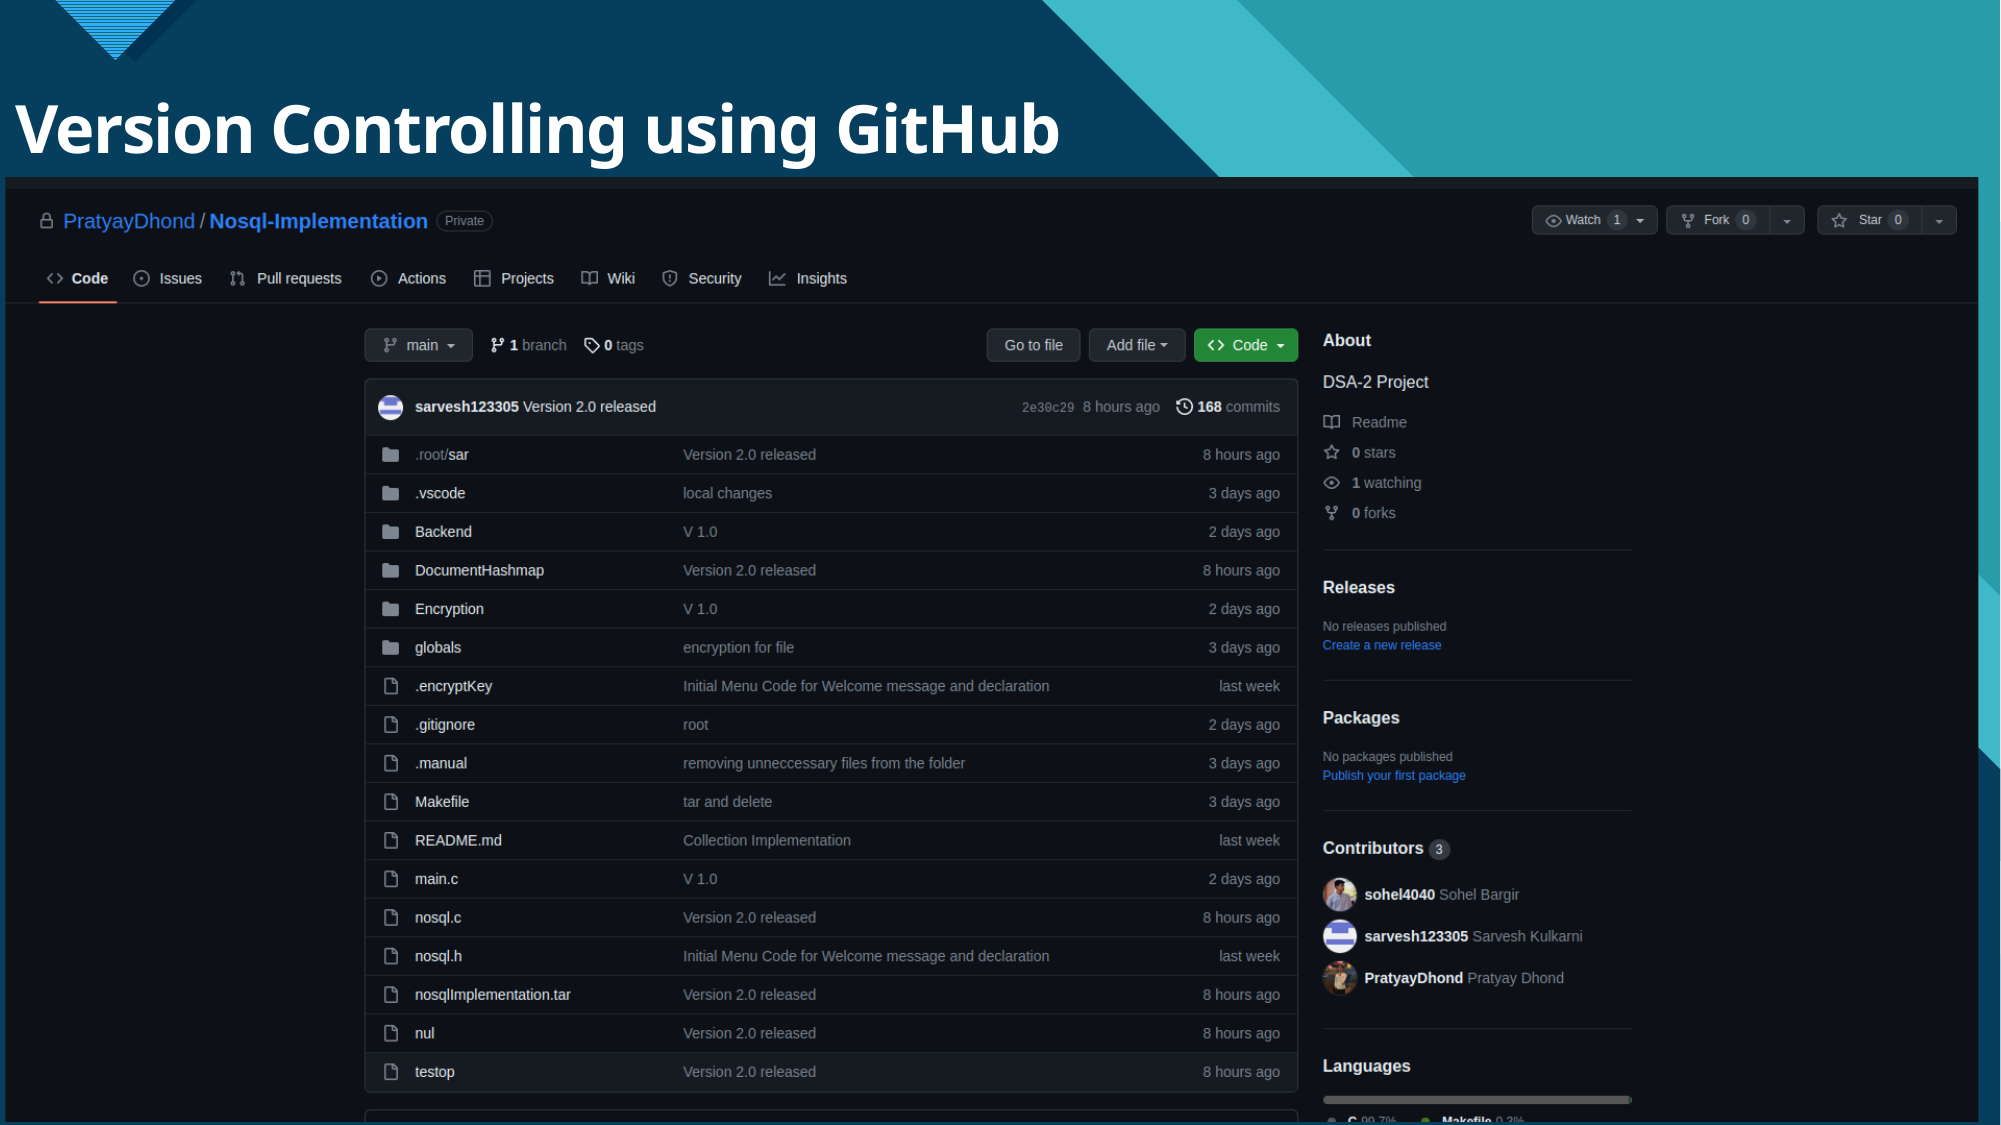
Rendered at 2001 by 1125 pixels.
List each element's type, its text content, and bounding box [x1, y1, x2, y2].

picture [6, 177, 1979, 1121]
title Version Controlling using GitHub [0, 88, 1840, 177]
